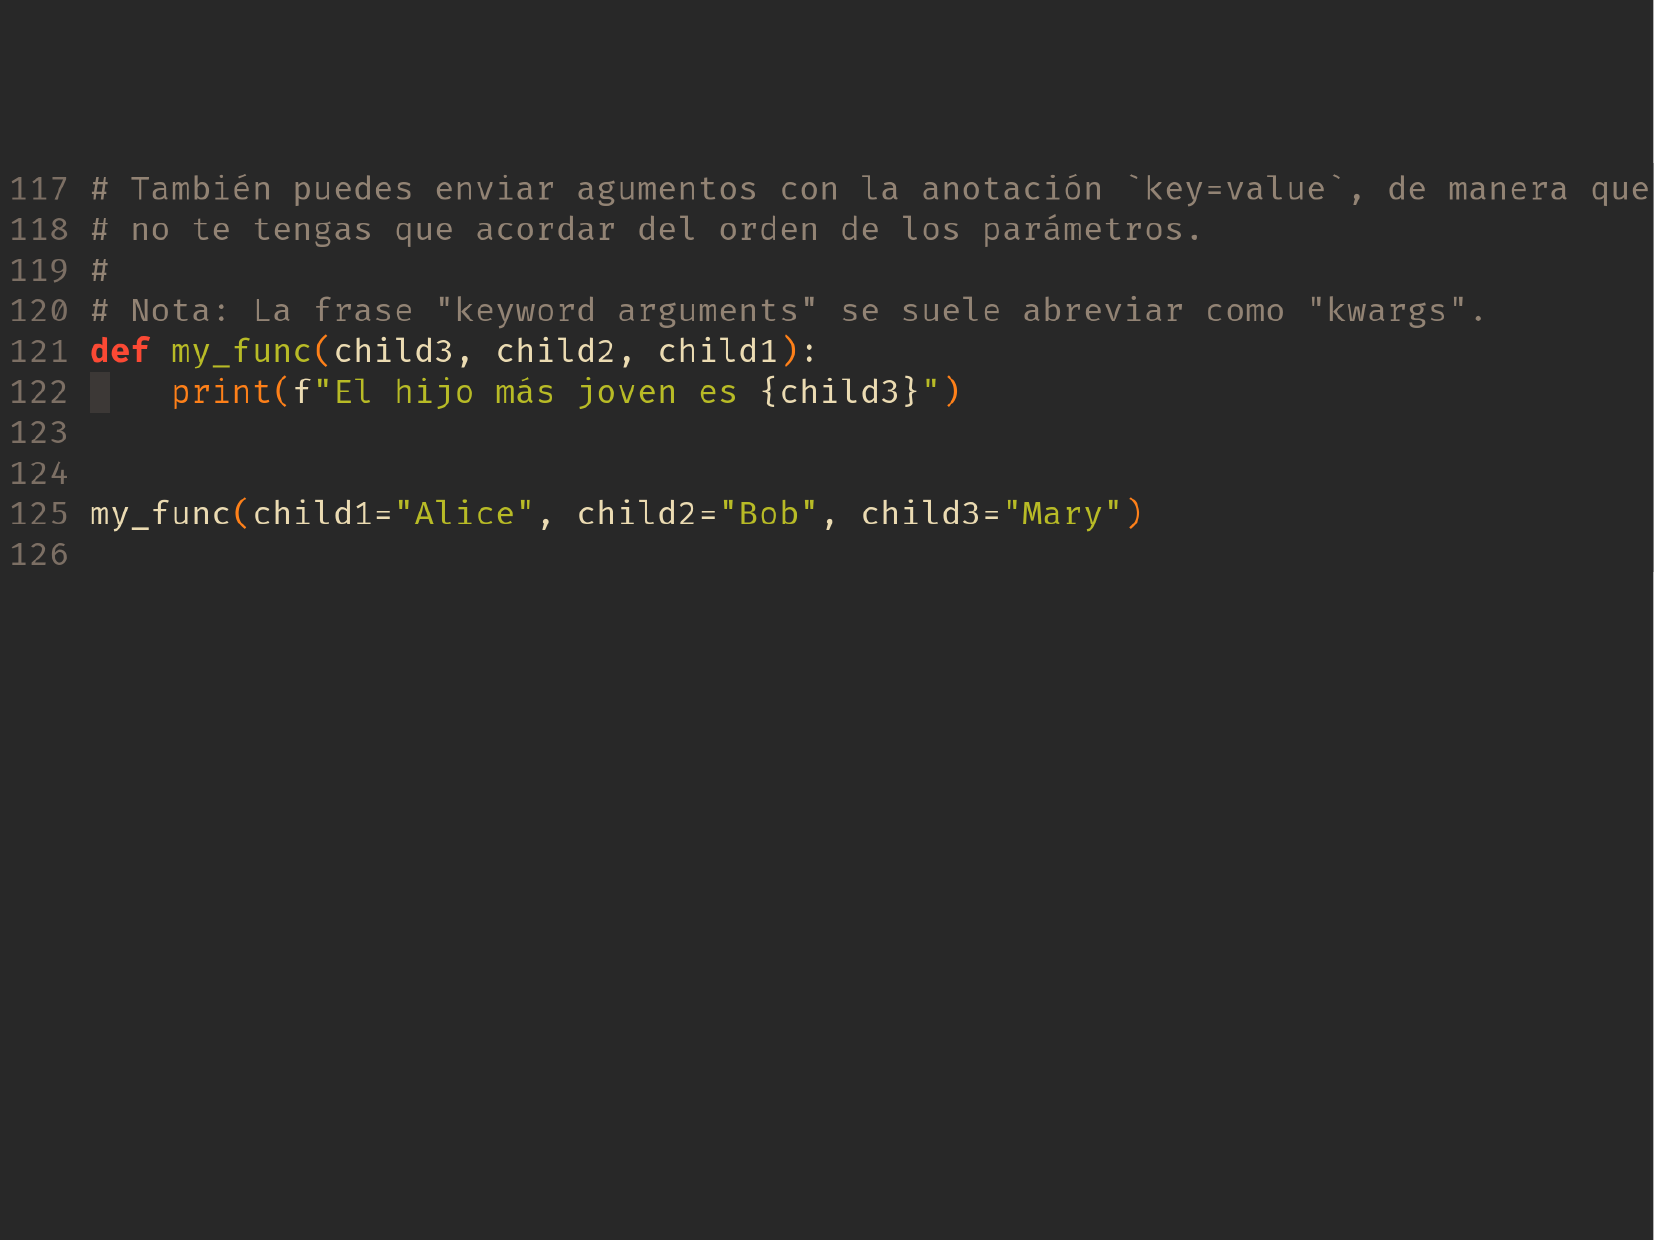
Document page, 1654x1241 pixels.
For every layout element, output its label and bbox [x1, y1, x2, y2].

picture [0, 163, 1654, 572]
